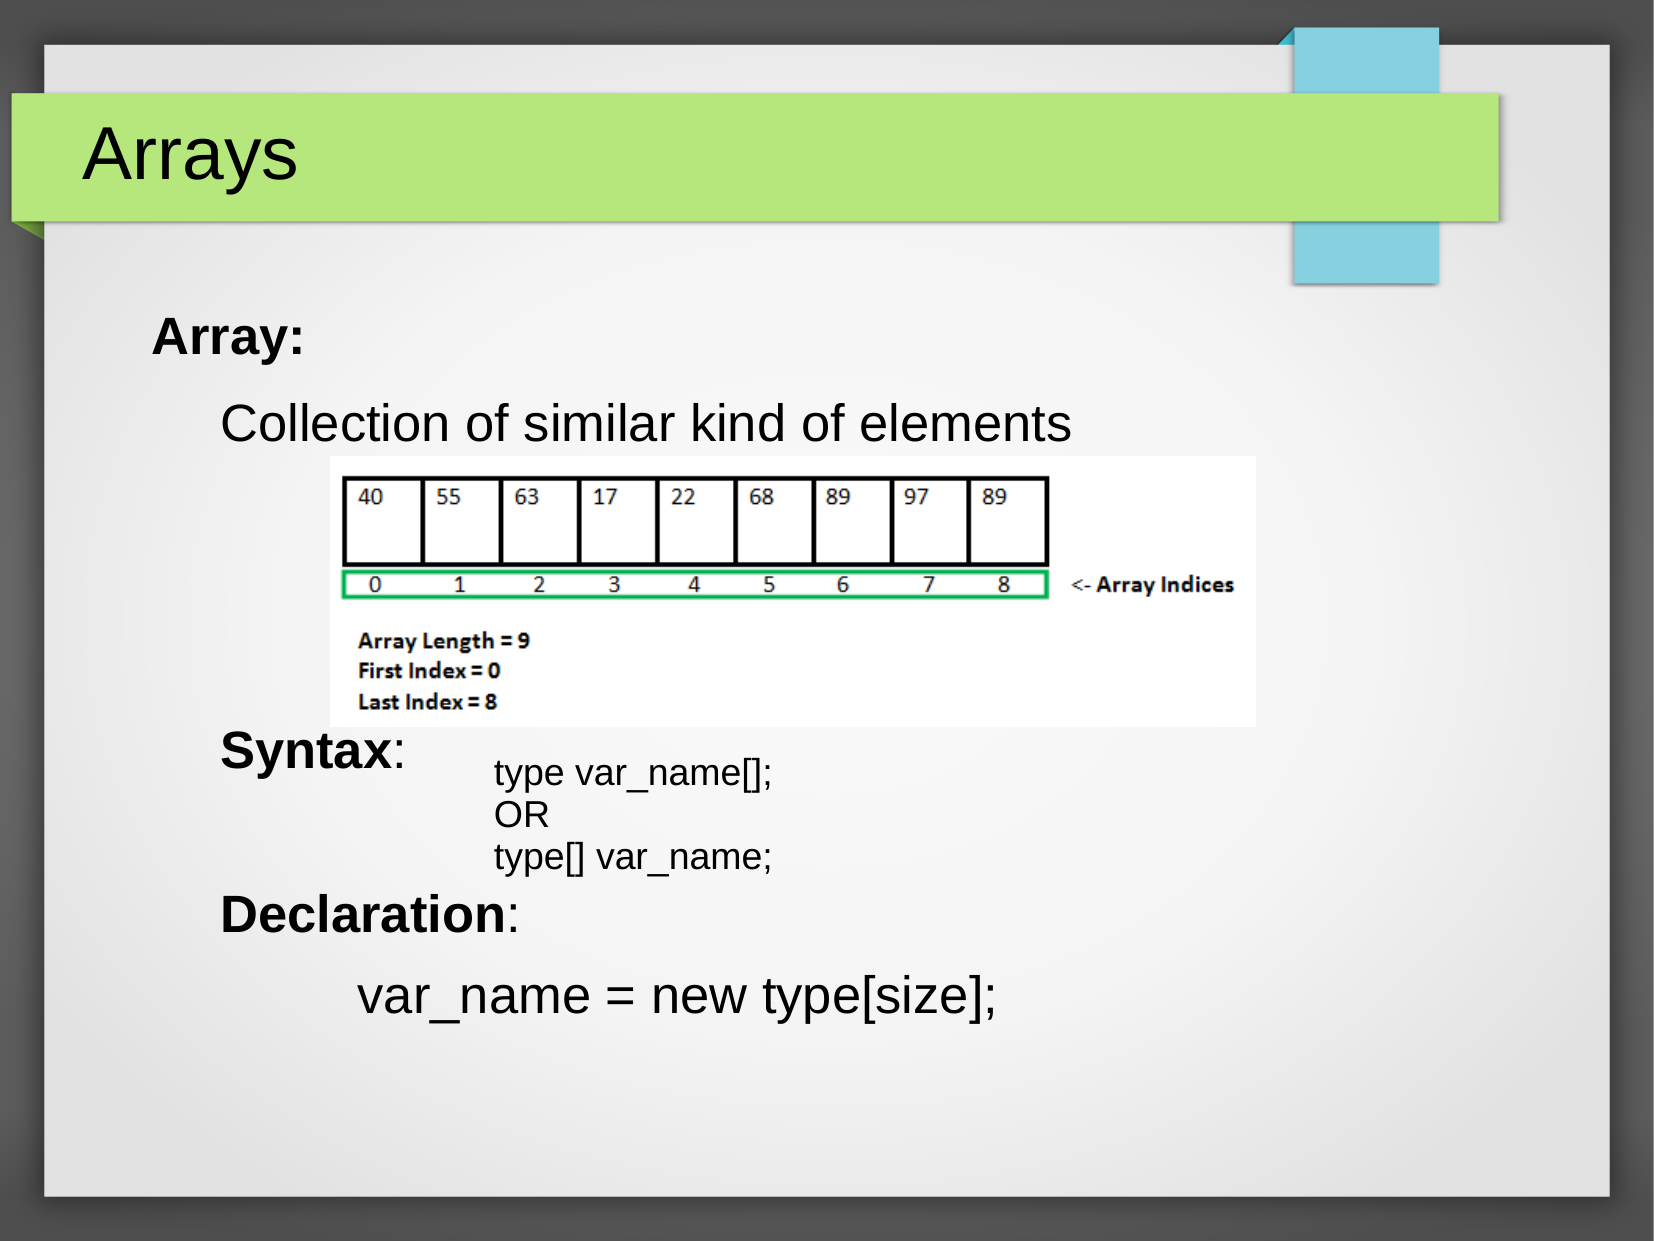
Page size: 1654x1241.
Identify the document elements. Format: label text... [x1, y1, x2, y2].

list Array: Collection of similar kind of elements Syntax: Declaration: var_name = new type[size]; [82, 307, 1571, 1027]
text_box type var_name[]; OR type[] var_name; [479, 744, 875, 927]
title Arrays [82, 94, 1264, 213]
picture [0, 0, 1654, 1241]
